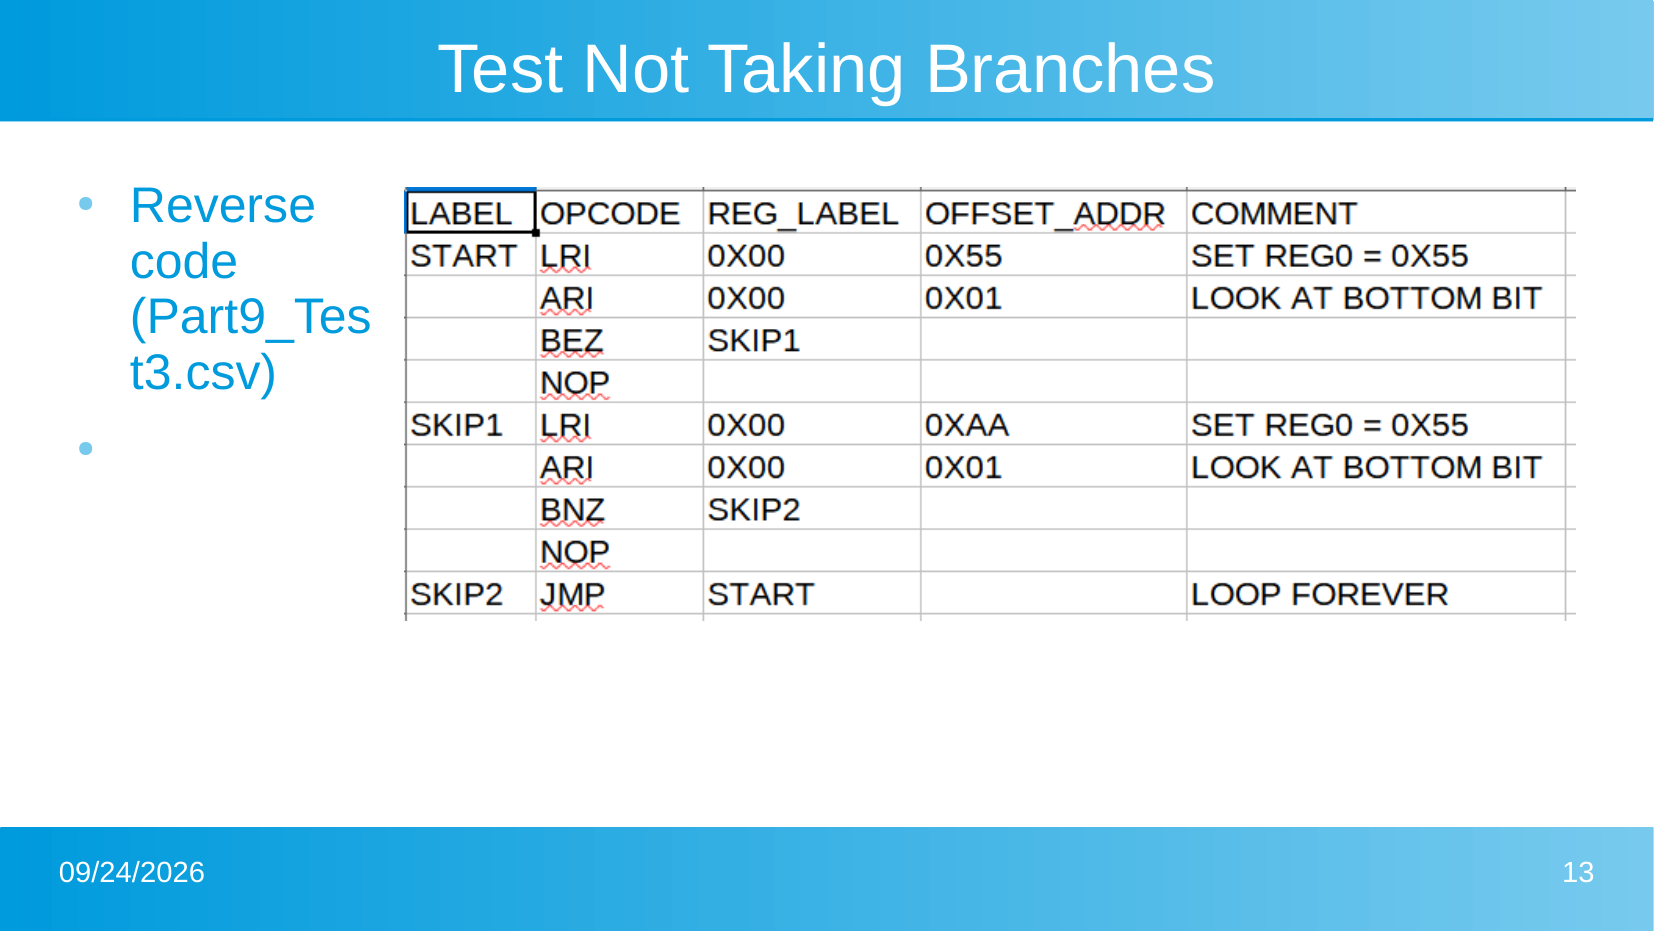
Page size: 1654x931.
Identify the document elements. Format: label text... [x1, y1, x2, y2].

picture [404, 187, 1576, 621]
list Reverse code (Part9_Test3.csv) [59, 177, 376, 768]
title Test Not Taking Branches [59, 29, 1595, 108]
